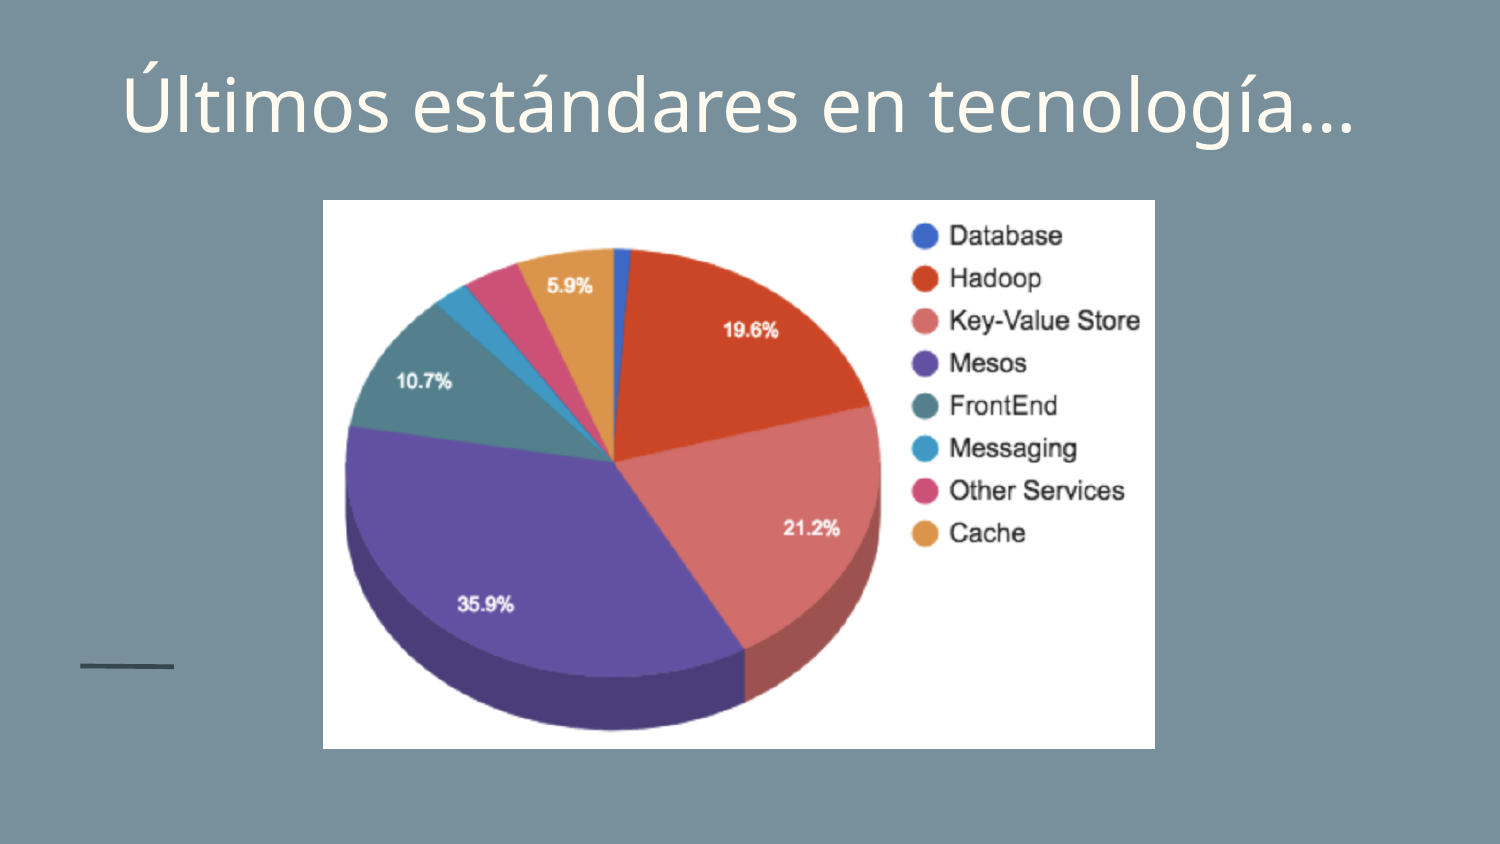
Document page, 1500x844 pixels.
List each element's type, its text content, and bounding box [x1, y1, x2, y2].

title Últimos estándares en tecnología… [45, 42, 1433, 532]
picture [323, 200, 1155, 749]
